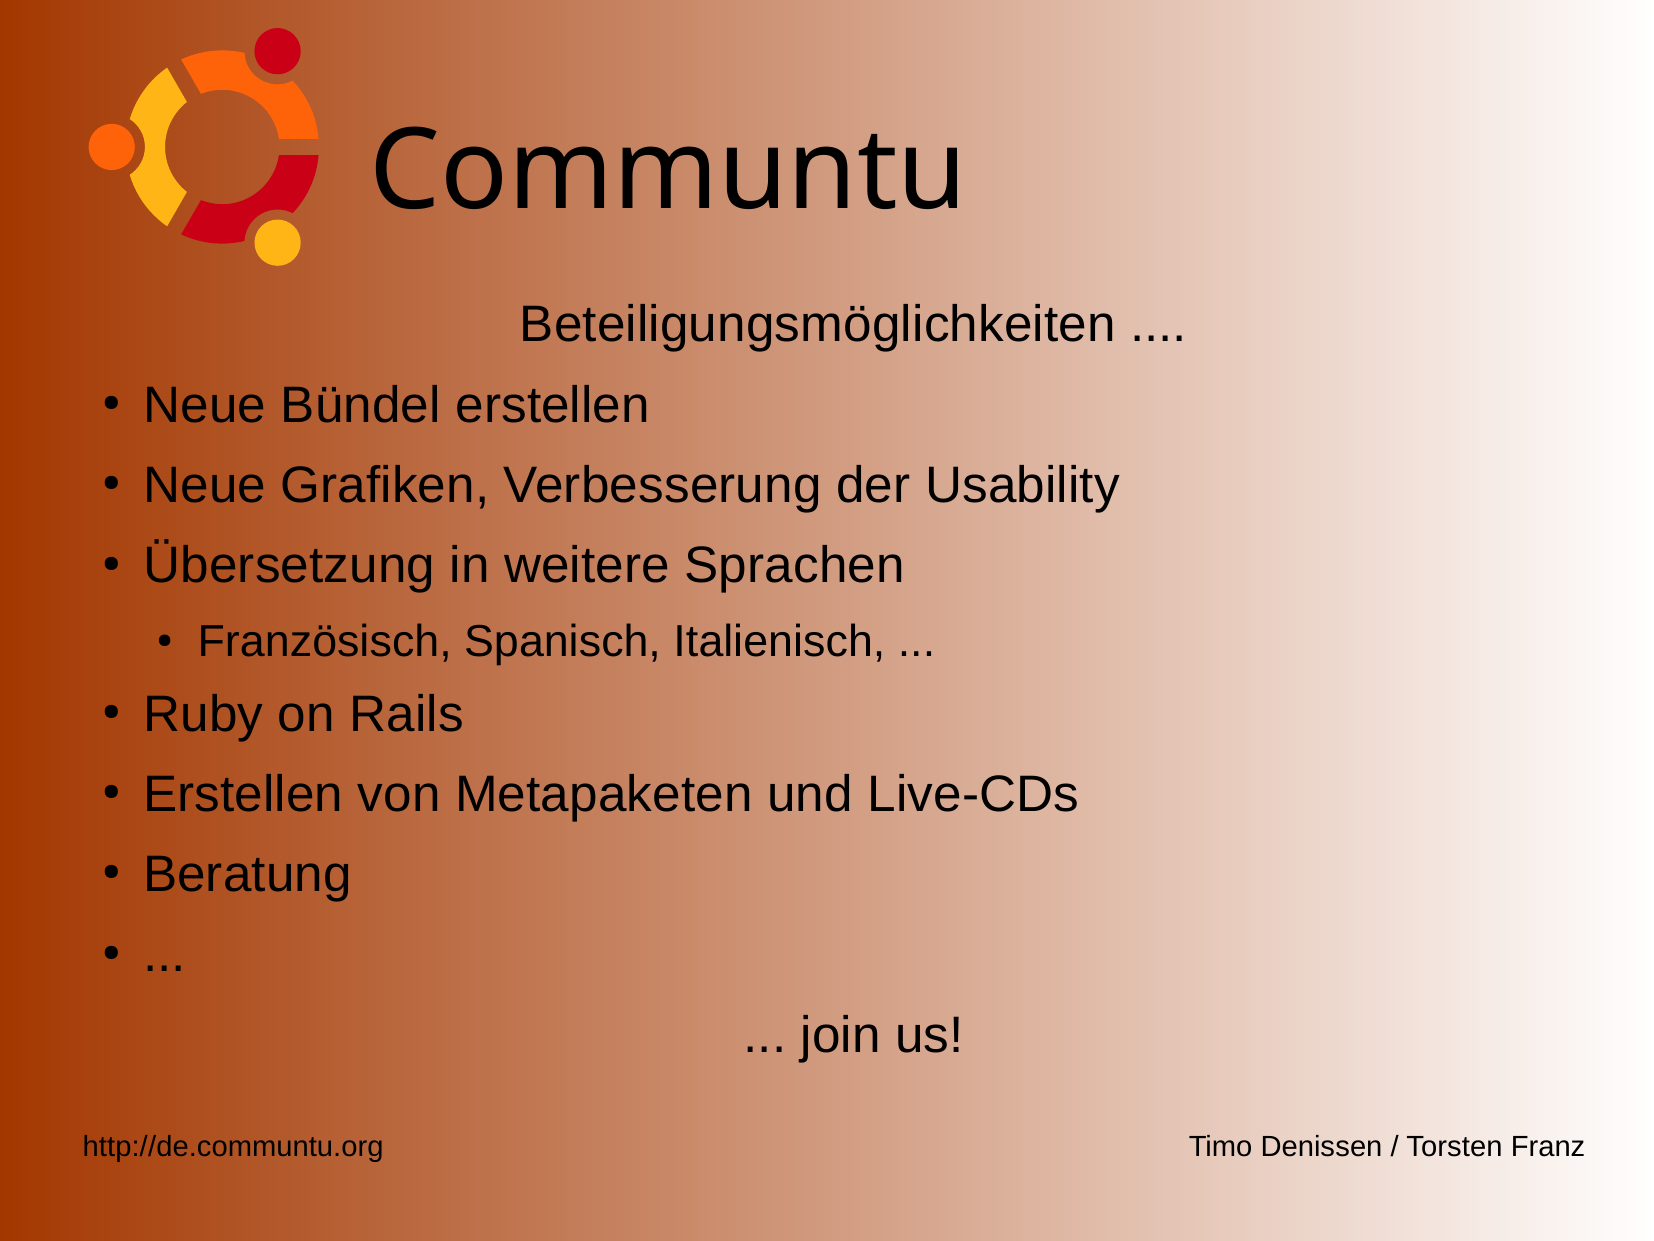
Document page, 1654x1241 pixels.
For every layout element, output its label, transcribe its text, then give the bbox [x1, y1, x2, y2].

text_box Communtu [354, 80, 1034, 237]
list Beteiligungsmöglichkeiten .... Neue Bündel erstellen Neue Grafiken, Verbesserung der Usability Übersetzung in weitere Sprachen Französisch, Spanisch, Italienisch, ... Ruby on Rails Erstellen von Metapaketen und Live-CDs Beratung ... ... join us! [88, 295, 1565, 1063]
picture [88, 28, 319, 266]
